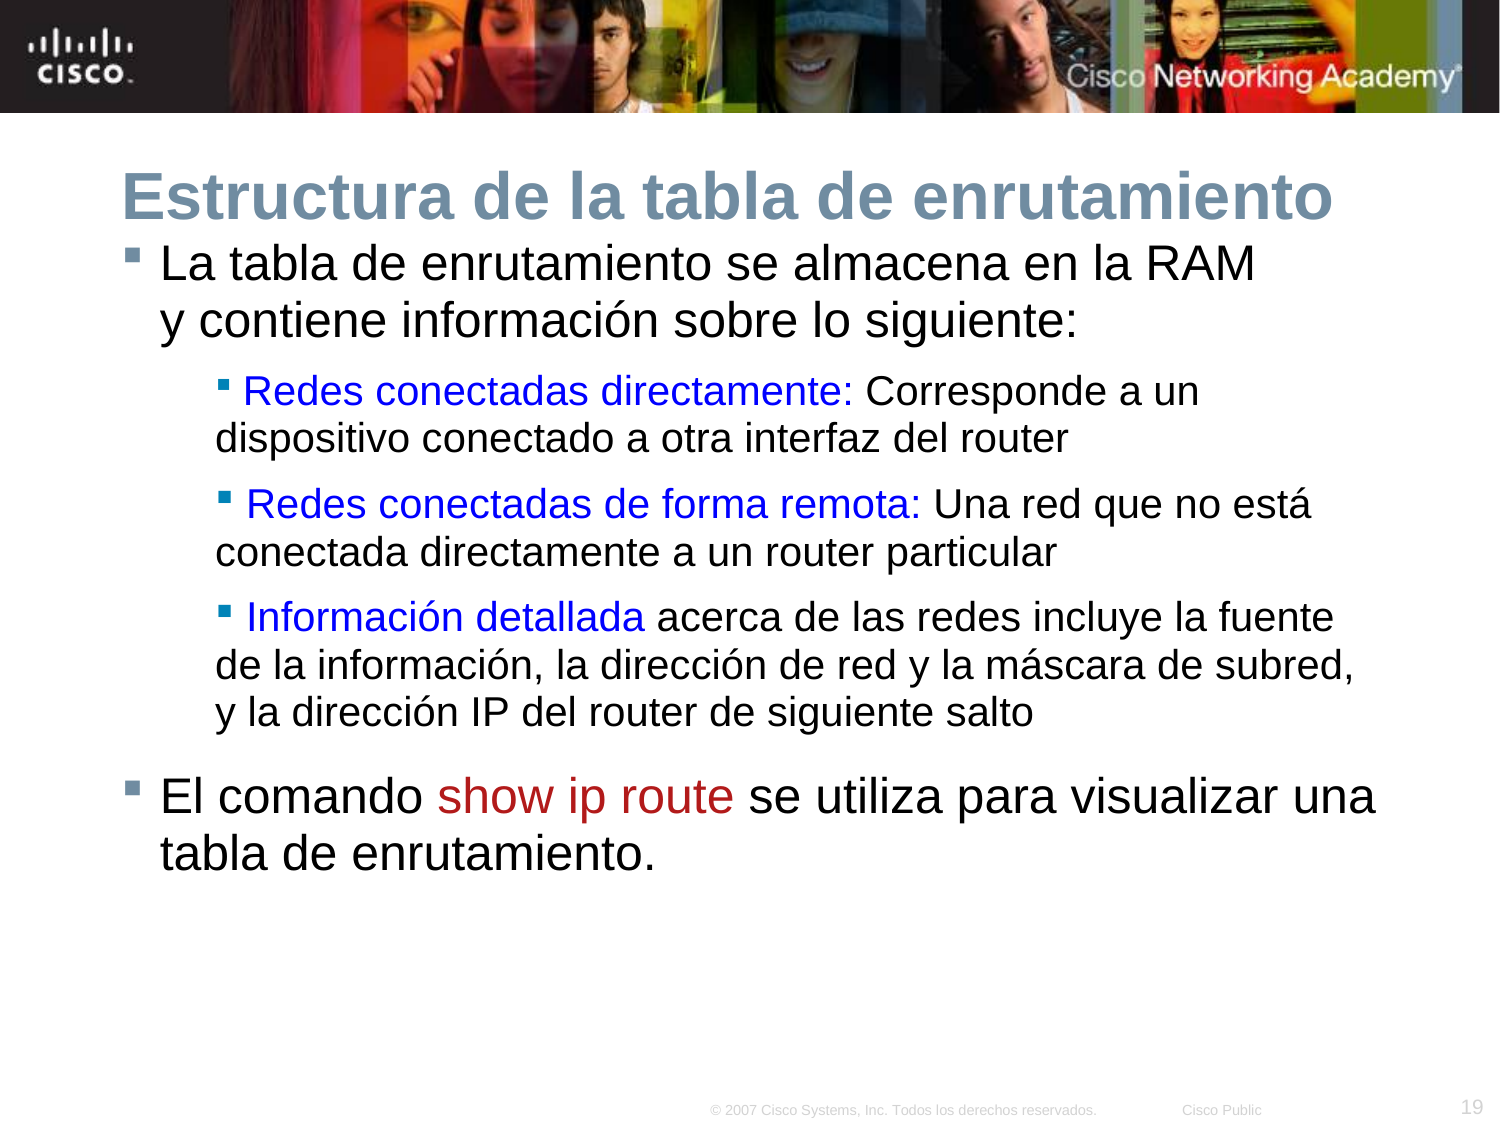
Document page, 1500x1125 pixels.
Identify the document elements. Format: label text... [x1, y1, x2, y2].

picture [0, 0, 1500, 113]
title Estructura de la tabla de enrutamiento [107, 102, 1444, 241]
list La tabla de enrutamiento se almacena en la RAM y contiene información sobre lo siguiente: Redes conectadas directamente: Corresponde a un dispositivo conectado a otra interfaz del router Redes conectadas de forma remota: Una red que no está conectada directamente a un router particular Información detallada acerca de las redes incluye la fuente de la información, la dirección de red y la máscara de subred, y la dirección IP del router de siguiente salto El comando show ip route se utiliza para visualizar una tabla de enrutamiento. [107, 228, 1411, 1062]
